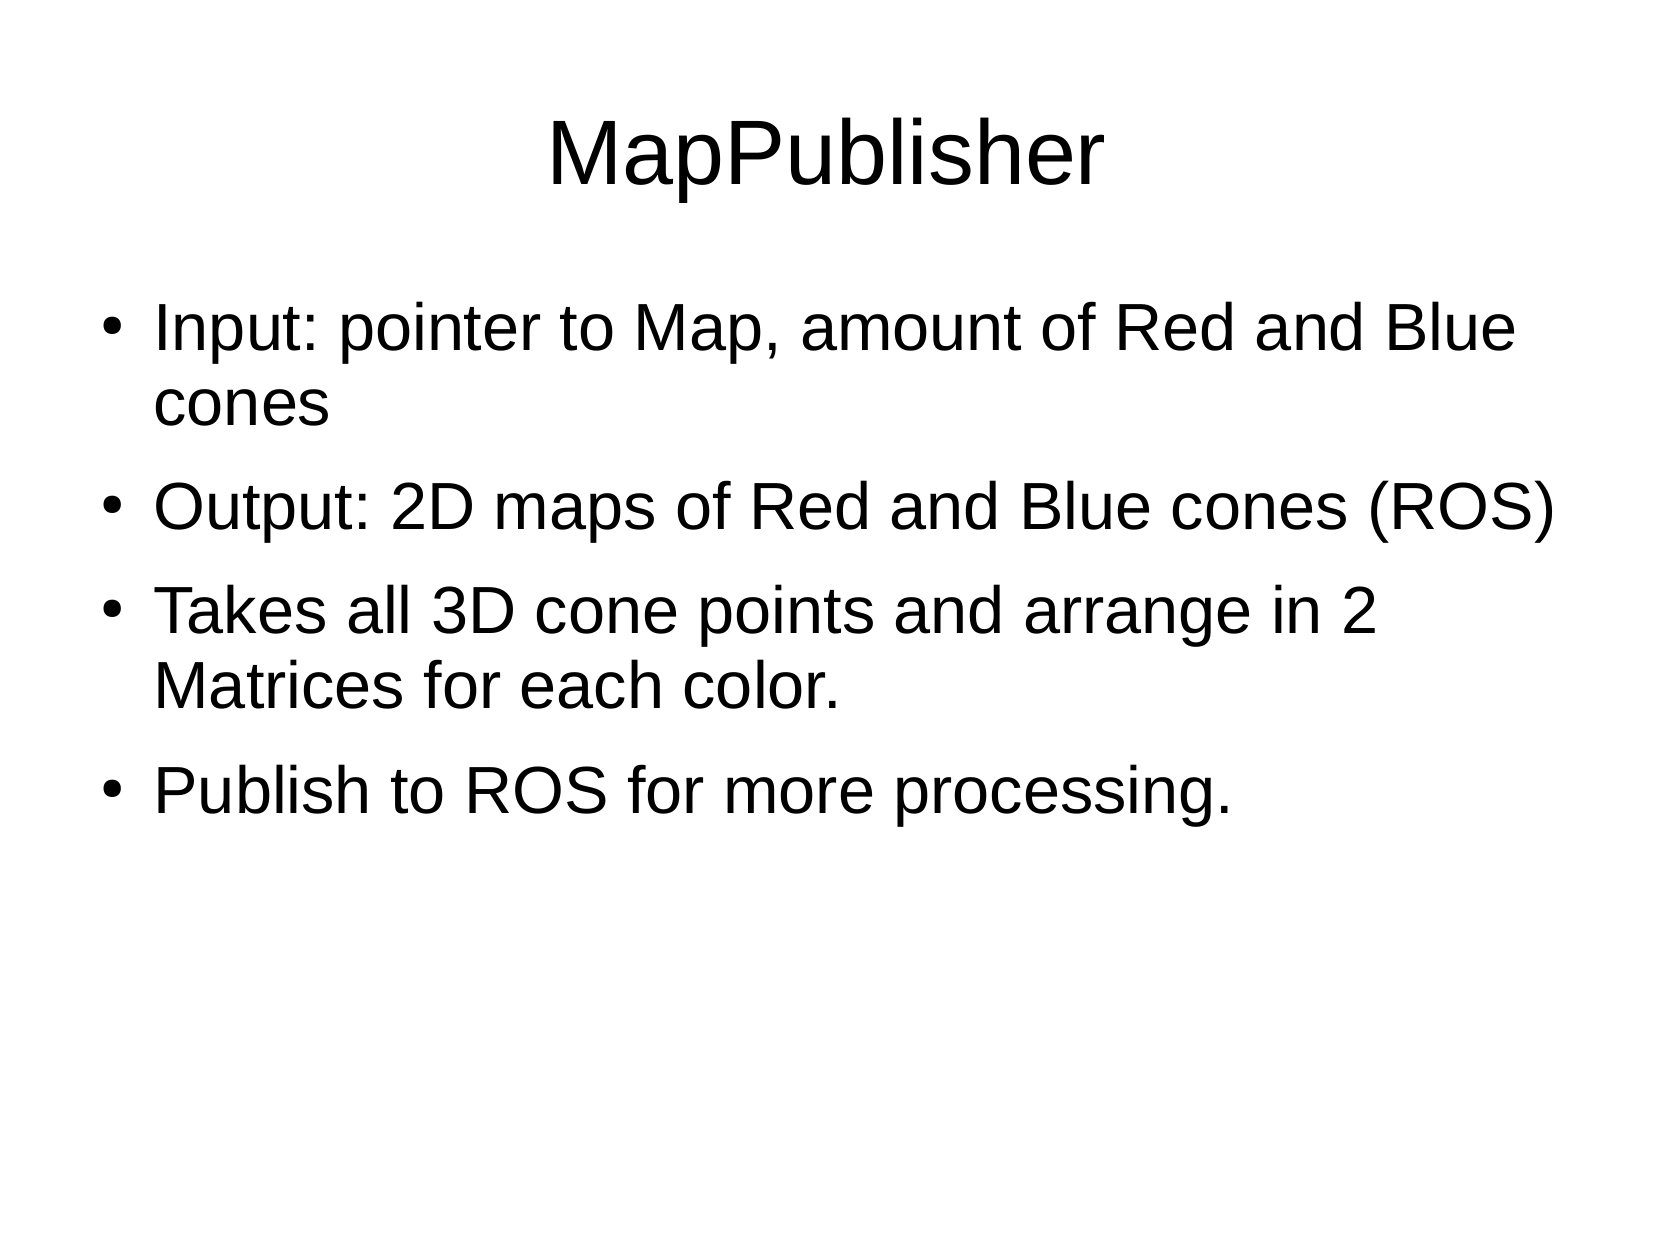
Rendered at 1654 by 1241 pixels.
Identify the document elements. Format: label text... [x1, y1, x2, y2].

title MapPublisher [82, 49, 1571, 257]
list Input: pointer to Map, amount of Red and Blue cones Output: 2D maps of Red and Blue cones (ROS) Takes all 3D cone points and arrange in 2 Matrices for each color. Publish to ROS for more processing. [82, 290, 1571, 1010]
